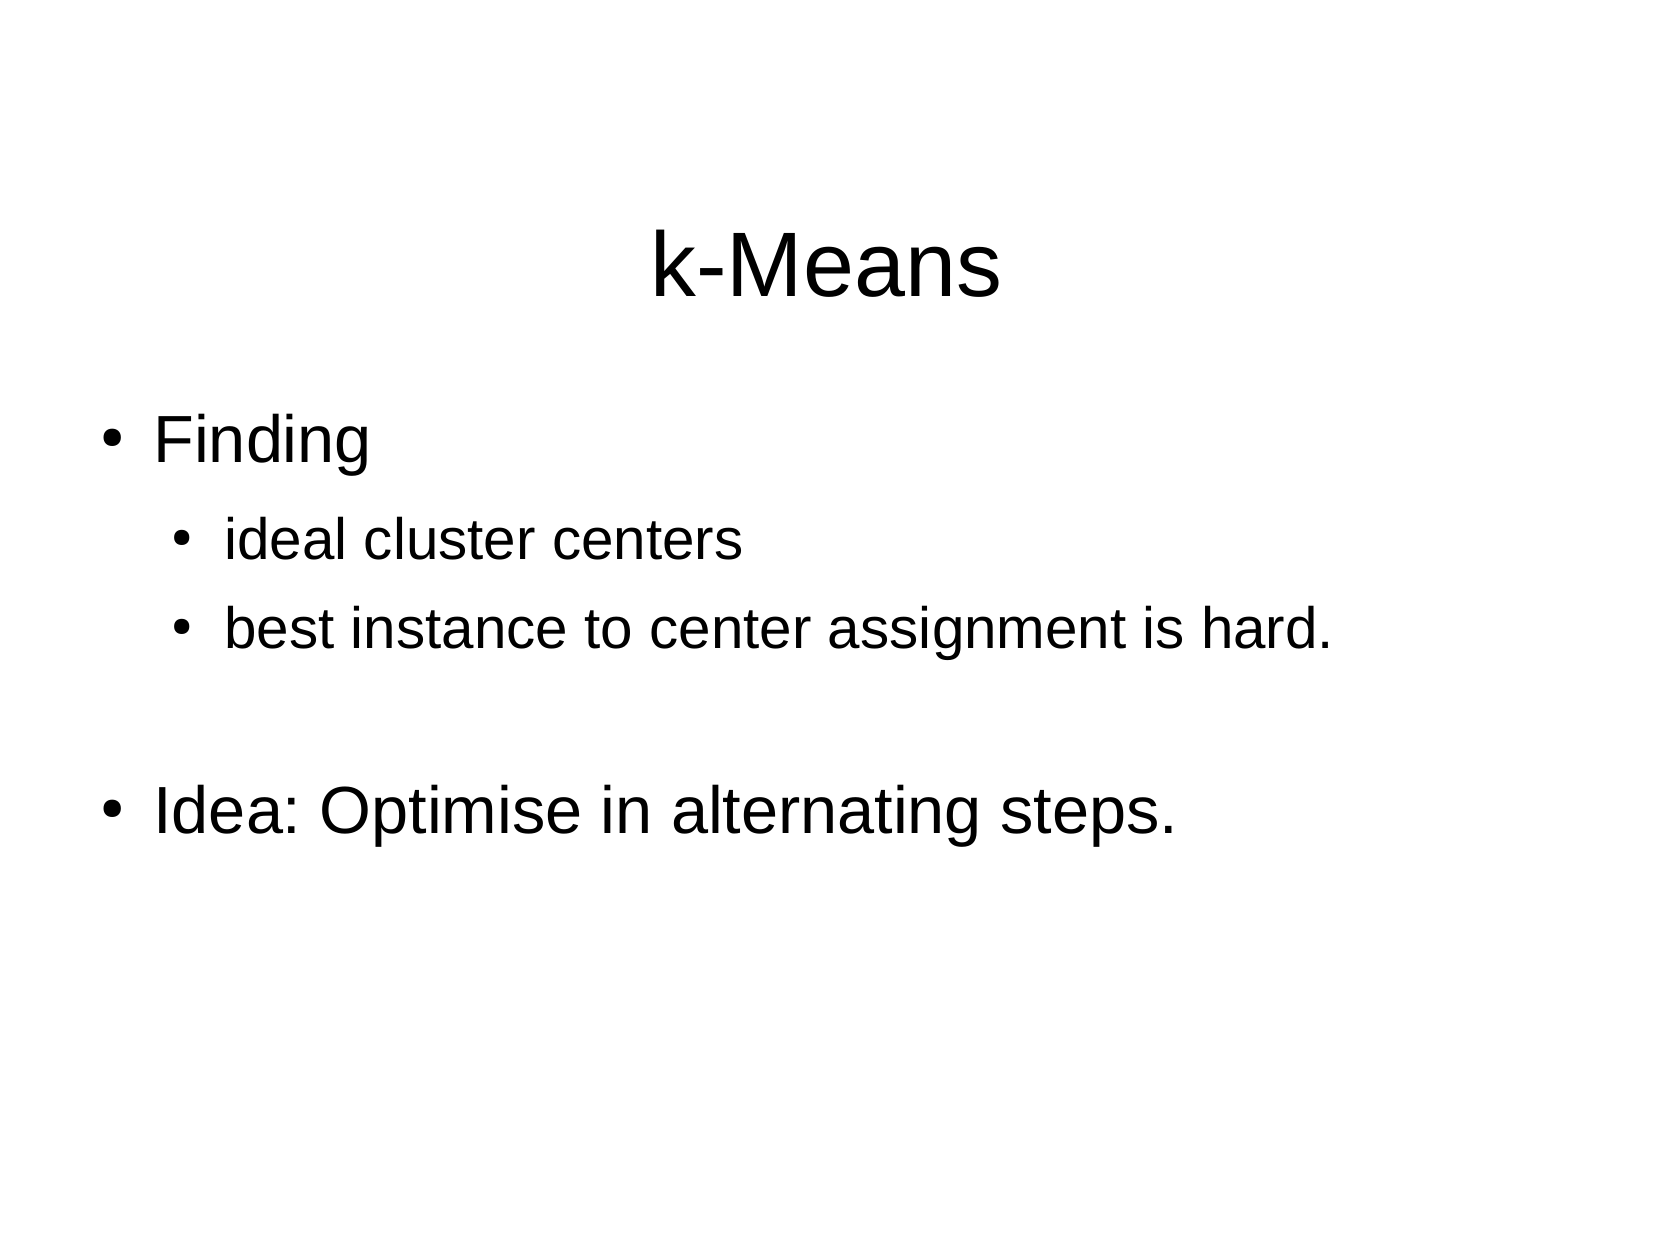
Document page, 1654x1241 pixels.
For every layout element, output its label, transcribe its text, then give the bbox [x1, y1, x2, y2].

list Finding ideal cluster centers best instance to center assignment is hard. Idea: Optimise in alternating steps. [82, 402, 1571, 1221]
title k-Means [82, 169, 1571, 362]
